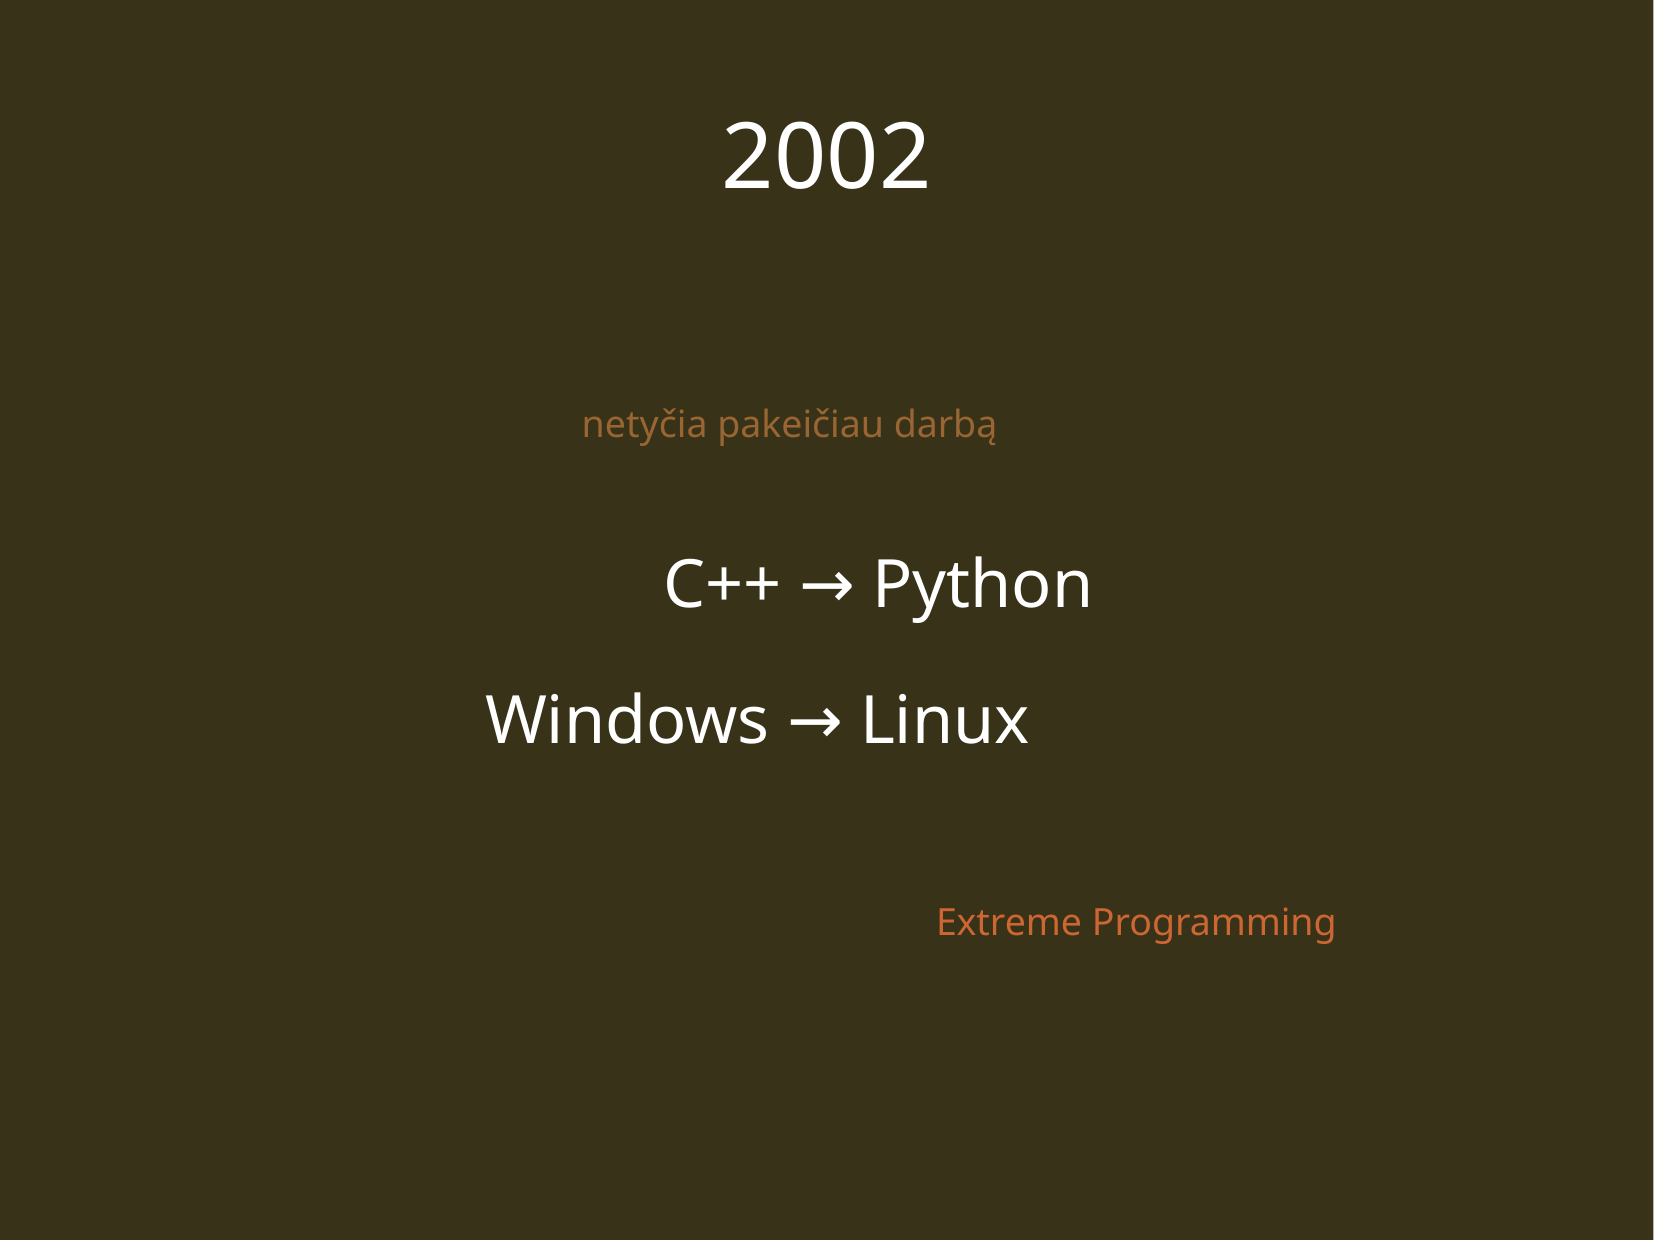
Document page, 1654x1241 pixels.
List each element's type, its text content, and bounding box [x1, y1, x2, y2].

title 2002 [82, 49, 1571, 257]
subtitle C++ → Python Windows → Linux [82, 290, 1571, 1010]
text_box netyčia pakeičiau darbą [566, 389, 993, 447]
text_box Extreme Programming [921, 887, 1337, 945]
